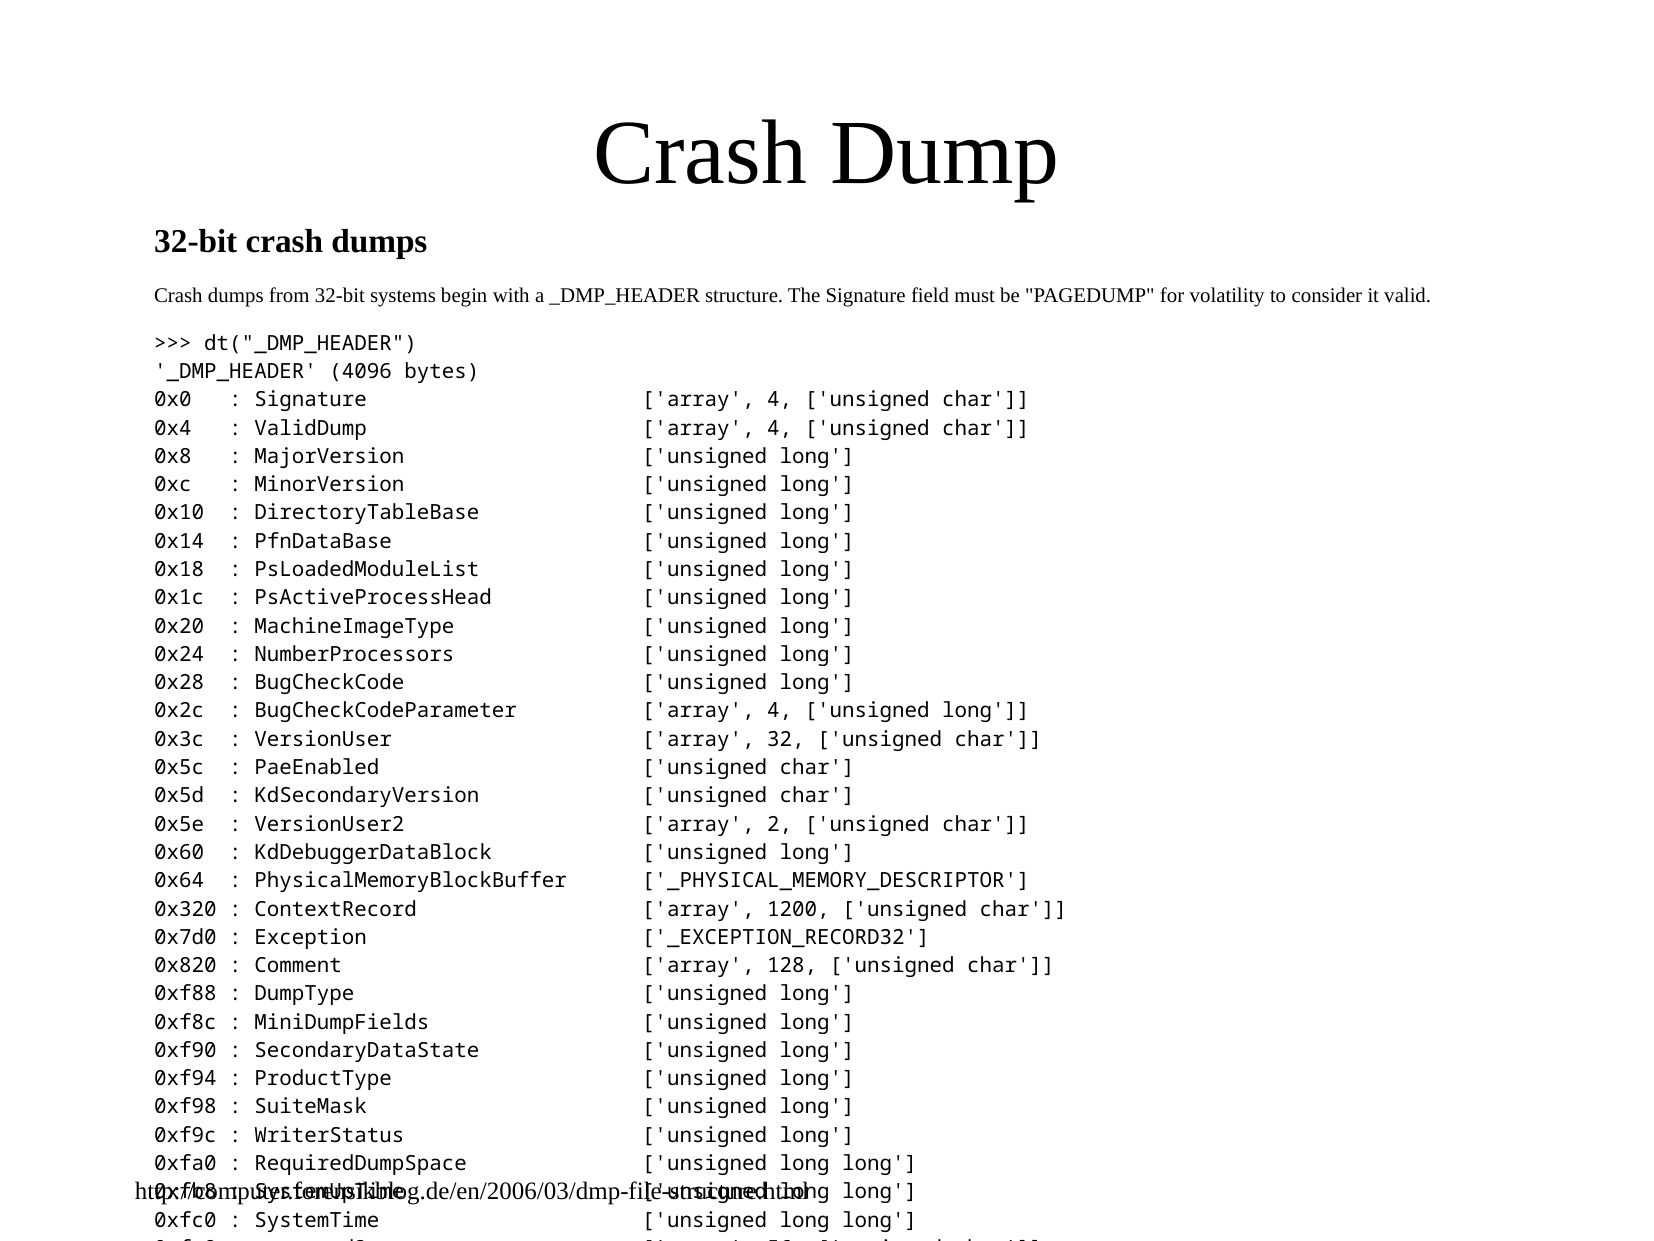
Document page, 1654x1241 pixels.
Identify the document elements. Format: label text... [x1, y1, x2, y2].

title Crash Dump [82, 49, 1571, 257]
text_box 32-bit crash dumps Crash dumps from 32-bit systems begin with a _DMP_HEADER structure. The Signature field must be "PAGEDUMP" for volatility to consider it valid. >>> dt("_DMP_HEADER") '_DMP_HEADER' (4096 bytes) 0x0 : Signature ['array', 4, ['unsigned char']] 0x4 : ValidDump ['array', 4, ['unsigned char']] 0x8 : MajorVersion ['unsigned long'] 0xc : MinorVersion ['unsigned long'] 0x10 : DirectoryTableBase ['unsigned long'] 0x14 : PfnDataBase ['unsigned long'] 0x18 : PsLoadedModuleList ['unsigned long'] 0x1c : PsActiveProcessHead ['unsigned long'] 0x20 : MachineImageType ['unsigned long'] 0x24 : NumberProcessors ['unsigned long'] 0x28 : BugCheckCode ['unsigned long'] 0x2c : BugCheckCodeParameter ['array', 4, ['unsigned long']] 0x3c : VersionUser ['array', 32, ['unsigned char']] 0x5c : PaeEnabled ['unsigned char'] 0x5d : KdSecondaryVersion ['unsigned char'] 0x5e : VersionUser2 ['array', 2, ['unsigned char']] 0x60 : KdDebuggerDataBlock ['unsigned long'] 0x64 : PhysicalMemoryBlockBuffer ['_PHYSICAL_MEMORY_DESCRIPTOR'] 0x320 : ContextRecord ['array', 1200, ['unsigned char']] 0x7d0 : Exception ['_EXCEPTION_RECORD32'] 0x820 : Comment ['array', 128, ['unsigned char']] 0xf88 : DumpType ['unsigned long'] 0xf8c : MiniDumpFields ['unsigned long'] 0xf90 : SecondaryDataState ['unsigned long'] 0xf94 : ProductType ['unsigned long'] 0xf98 : SuiteMask ['unsigned long'] 0xf9c : WriterStatus ['unsigned long'] 0xfa0 : RequiredDumpSpace ['unsigned long long'] 0xfb8 : SystemUpTime ['unsigned long long'] 0xfc0 : SystemTime ['unsigned long long'] 0xfc8 : reserved3 ['array', 56, ['unsigned char']] [139, 215, 1538, 1137]
text_box http://computer.forensikblog.de/en/2006/03/dmp-file-structure.html [120, 1170, 1036, 1214]
